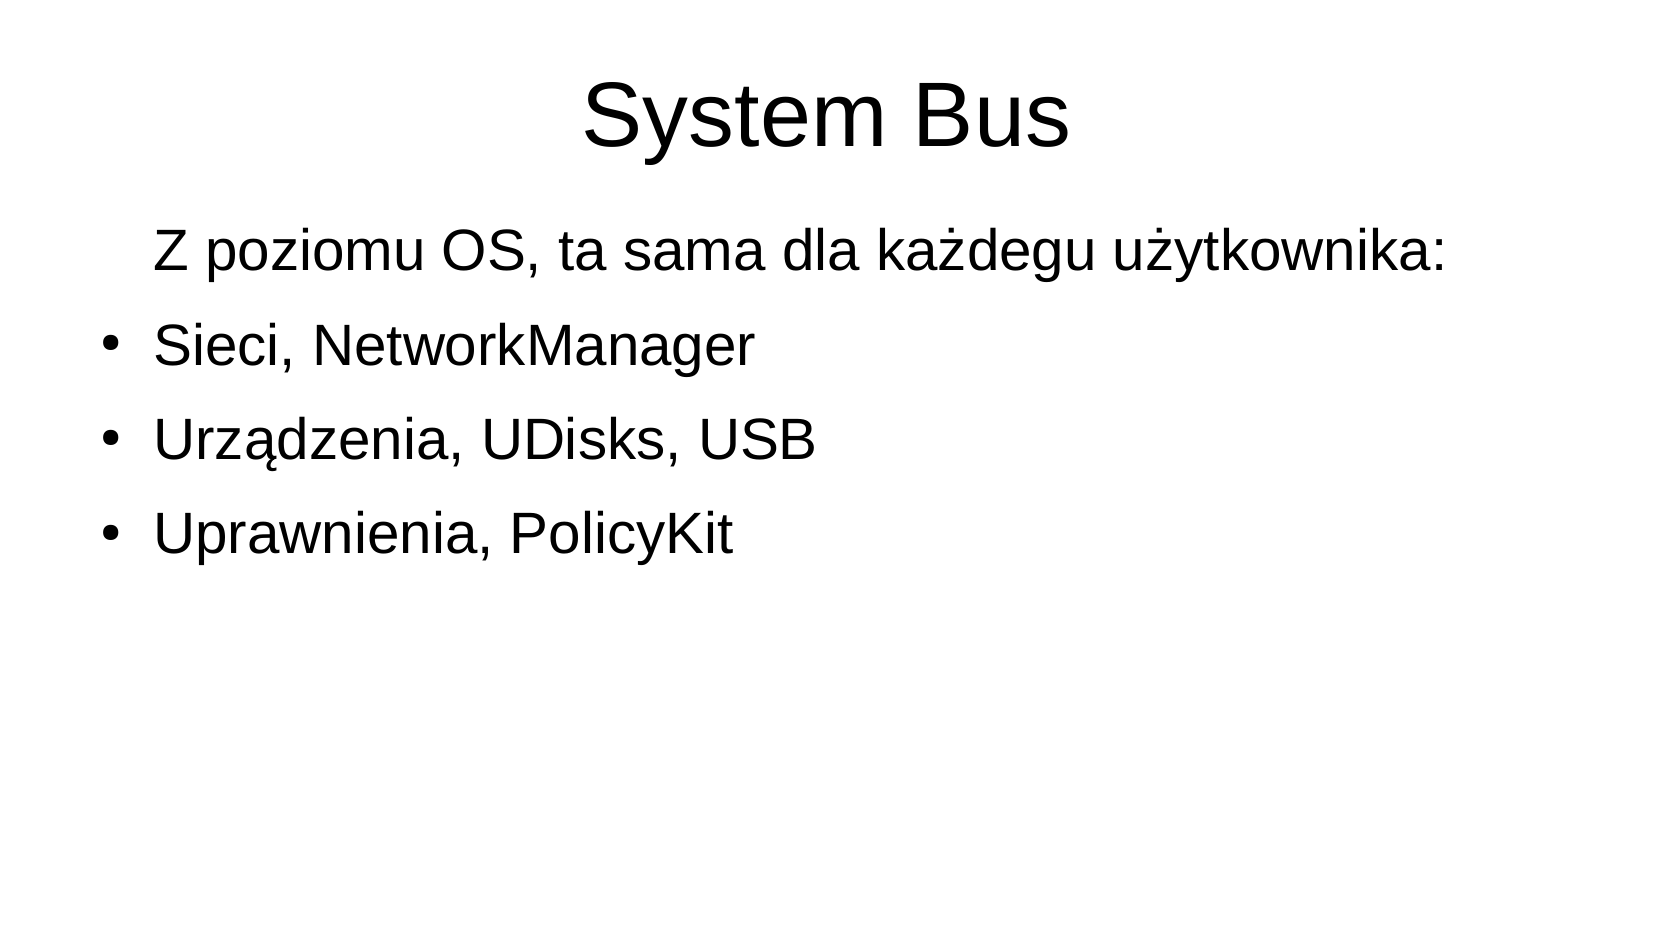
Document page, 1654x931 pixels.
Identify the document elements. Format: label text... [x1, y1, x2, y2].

list Z poziomu OS, ta sama dla każdegu użytkownika: Sieci, NetworkManager Urządzenia, UDisks, USB Uprawnienia, PolicyKit [82, 217, 1571, 758]
title System Bus [82, 37, 1571, 193]
